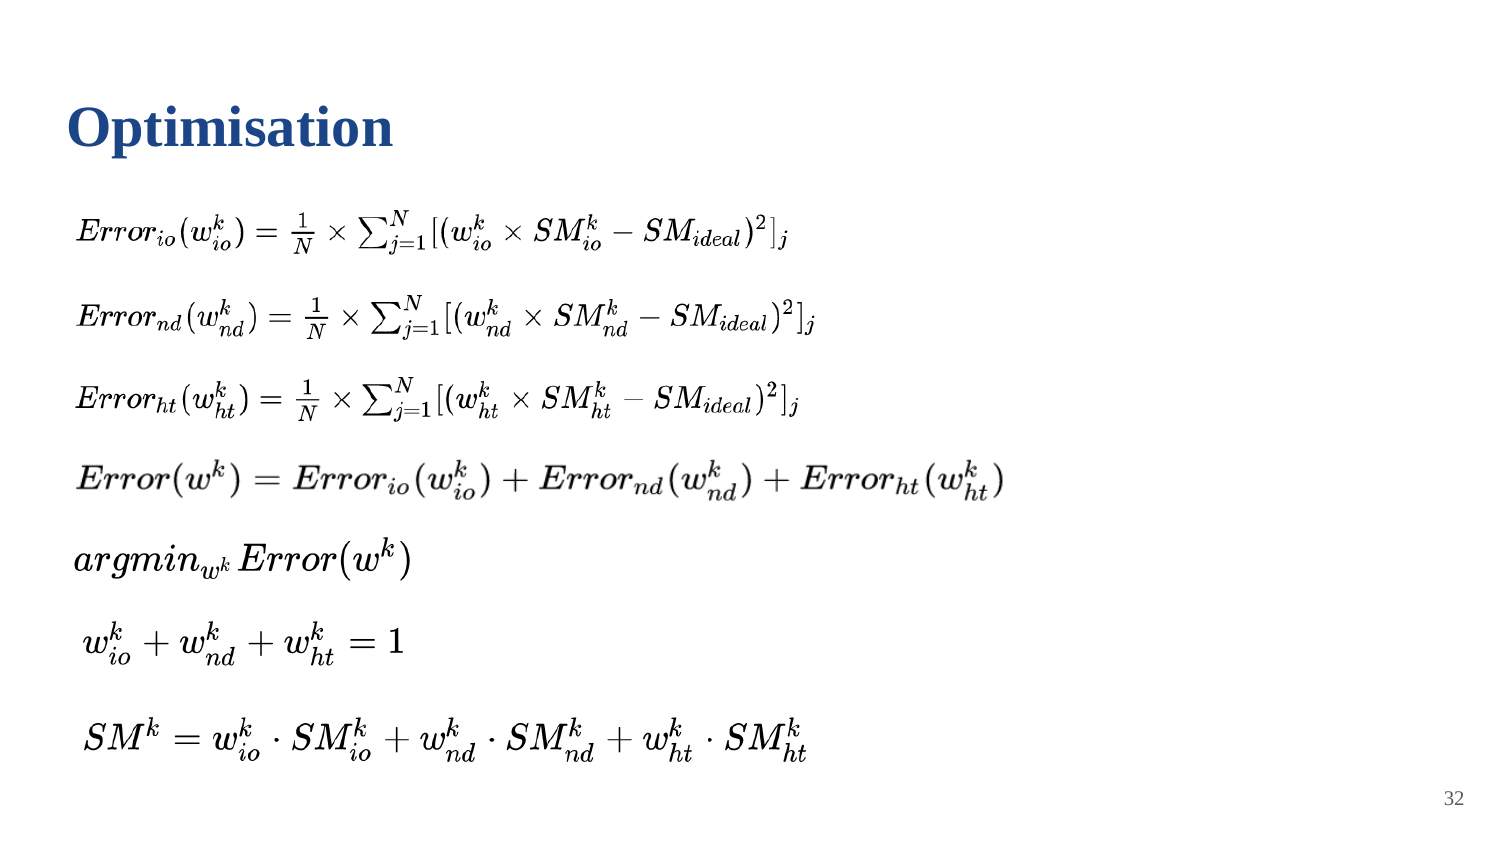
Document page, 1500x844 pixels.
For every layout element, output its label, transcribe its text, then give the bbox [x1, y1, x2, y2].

picture [73, 534, 413, 585]
title Optimisation [51, 72, 1449, 167]
picture [75, 457, 1006, 504]
picture [73, 374, 802, 425]
picture [82, 714, 810, 765]
picture [82, 618, 405, 669]
picture [75, 207, 790, 259]
picture [75, 292, 817, 343]
slide_number <number> [1389, 764, 1480, 830]
